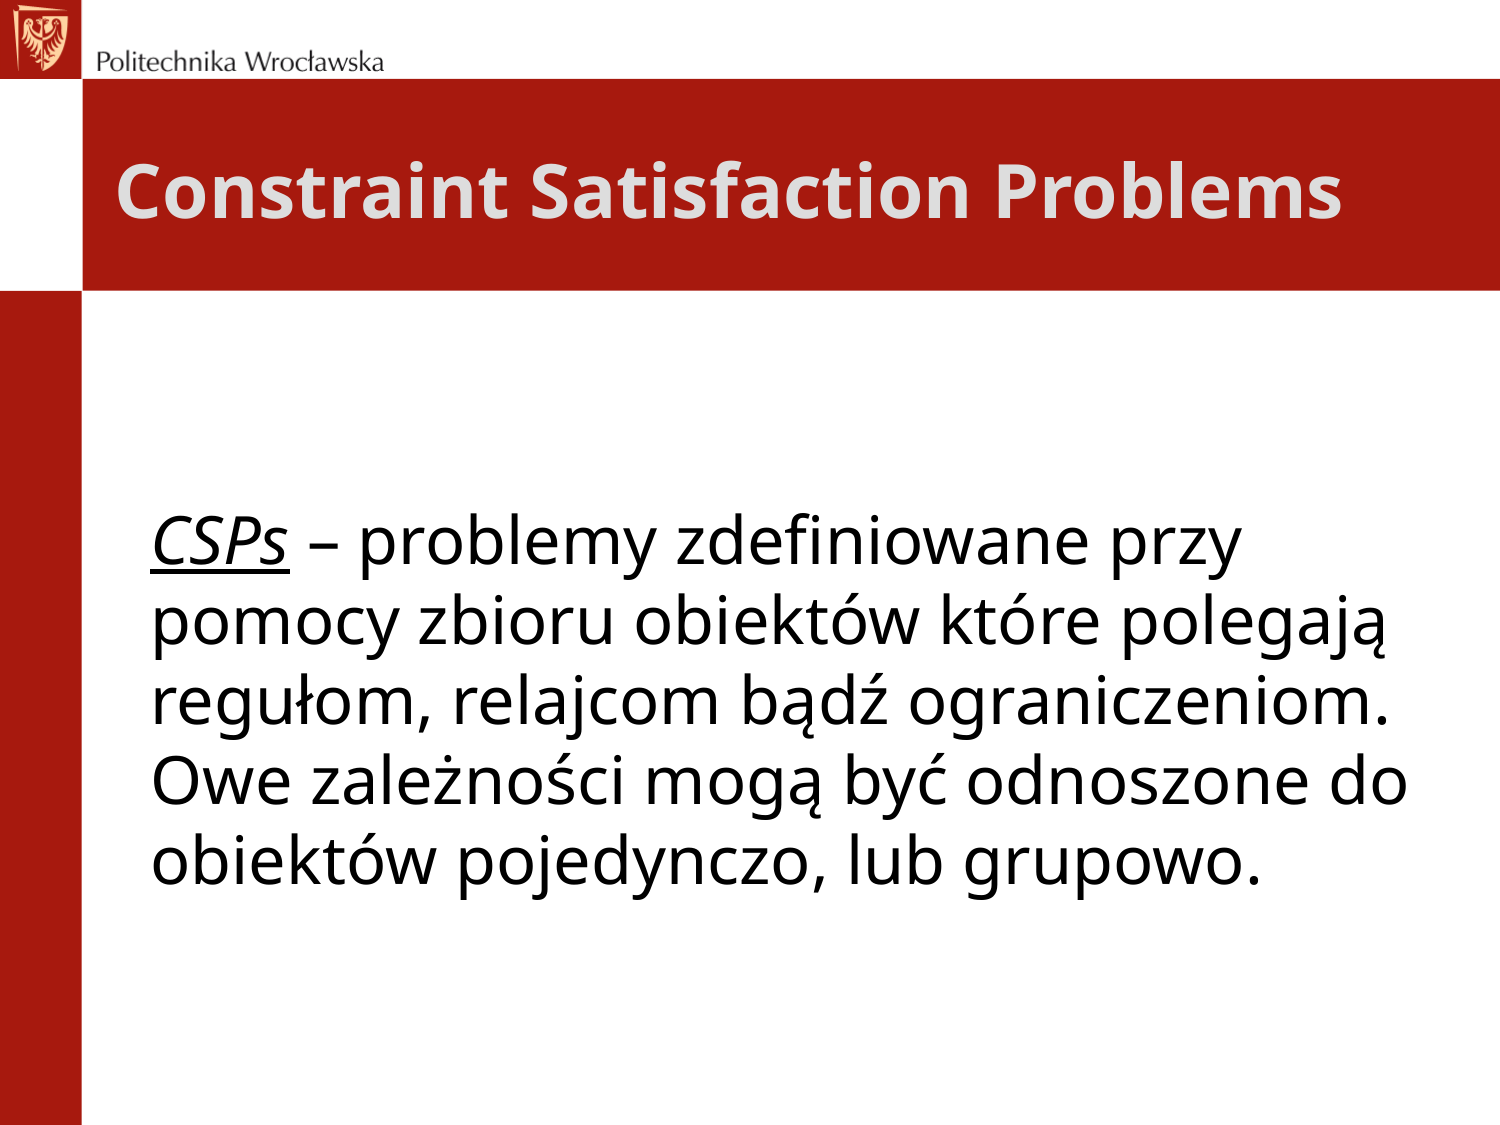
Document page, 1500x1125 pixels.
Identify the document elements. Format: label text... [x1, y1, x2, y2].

text_box Constraint Satisfaction Problems [100, 103, 1483, 273]
text_box CSPs – problemy zdefiniowane przy pomocy zbioru obiektów które polegają regułom, relajcom bądź ograniczeniom. Owe zależności mogą być odnoszone do obiektów pojedynczo, lub grupowo. [100, 308, 1483, 1106]
picture [0, 0, 384, 79]
